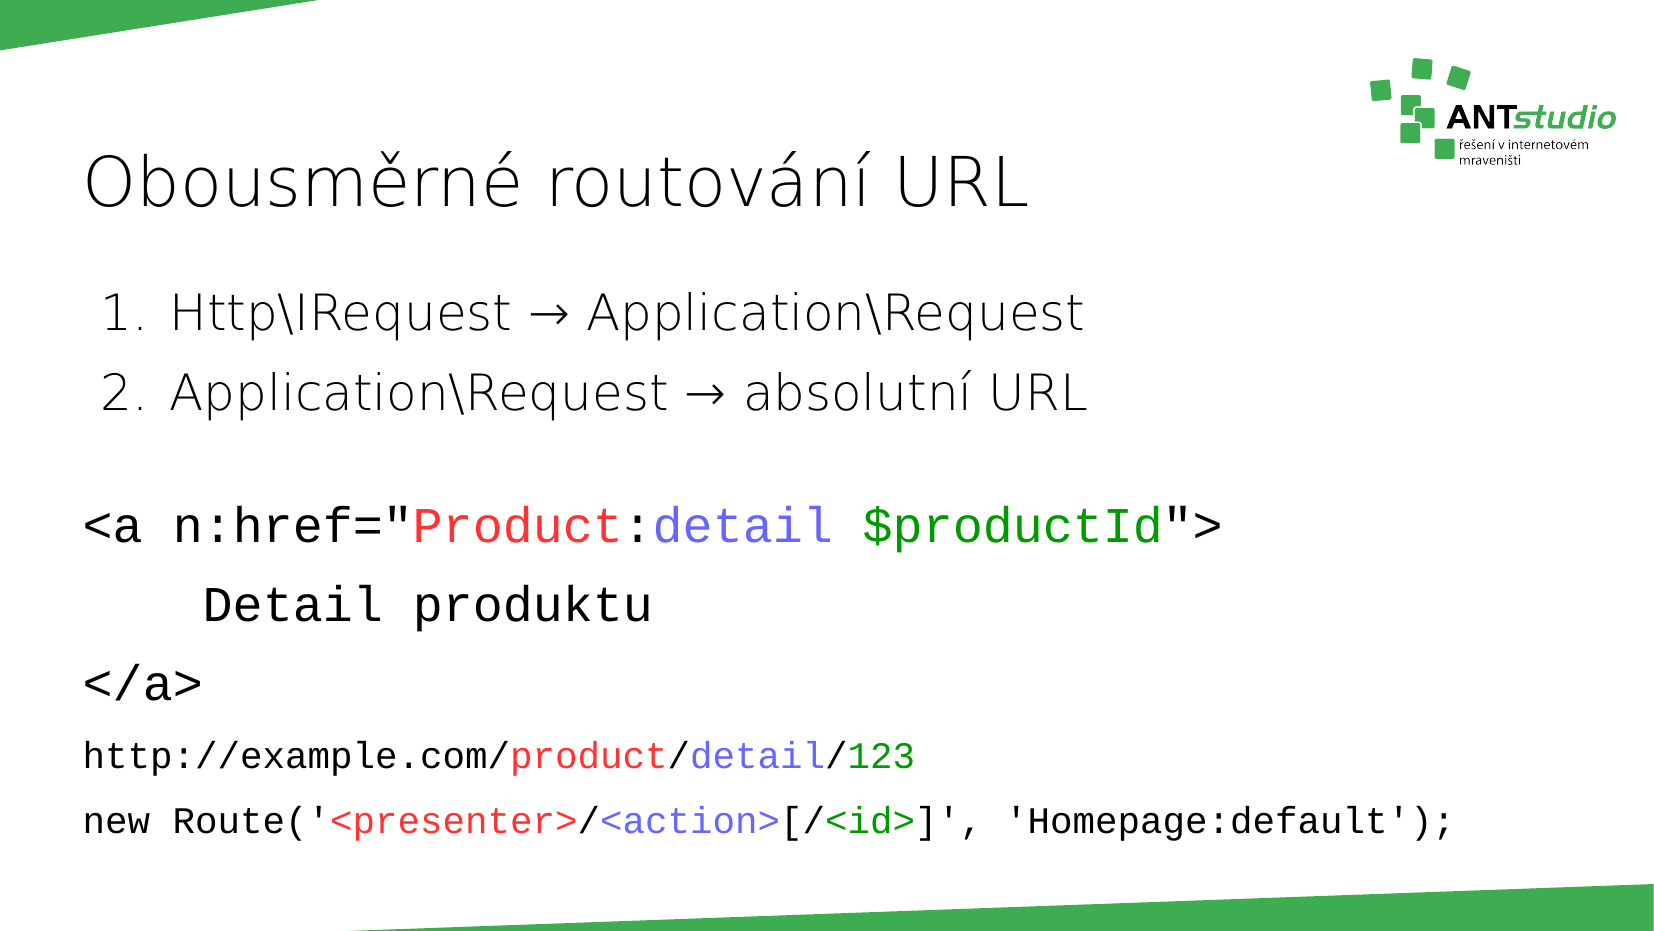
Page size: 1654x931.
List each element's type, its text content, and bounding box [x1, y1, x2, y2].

picture [1370, 58, 1616, 165]
title Obousměrné routování URL [82, 104, 1571, 260]
list Http\IRequest → Application\Request Application\Request → absolutní URL <a n:href="Product:detail $productId"> Detail produktu </a> http://example.com/product/detail/123 new Route('<presenter>/<action>[/<id>]', 'Homepage:default'); [82, 283, 1571, 847]
